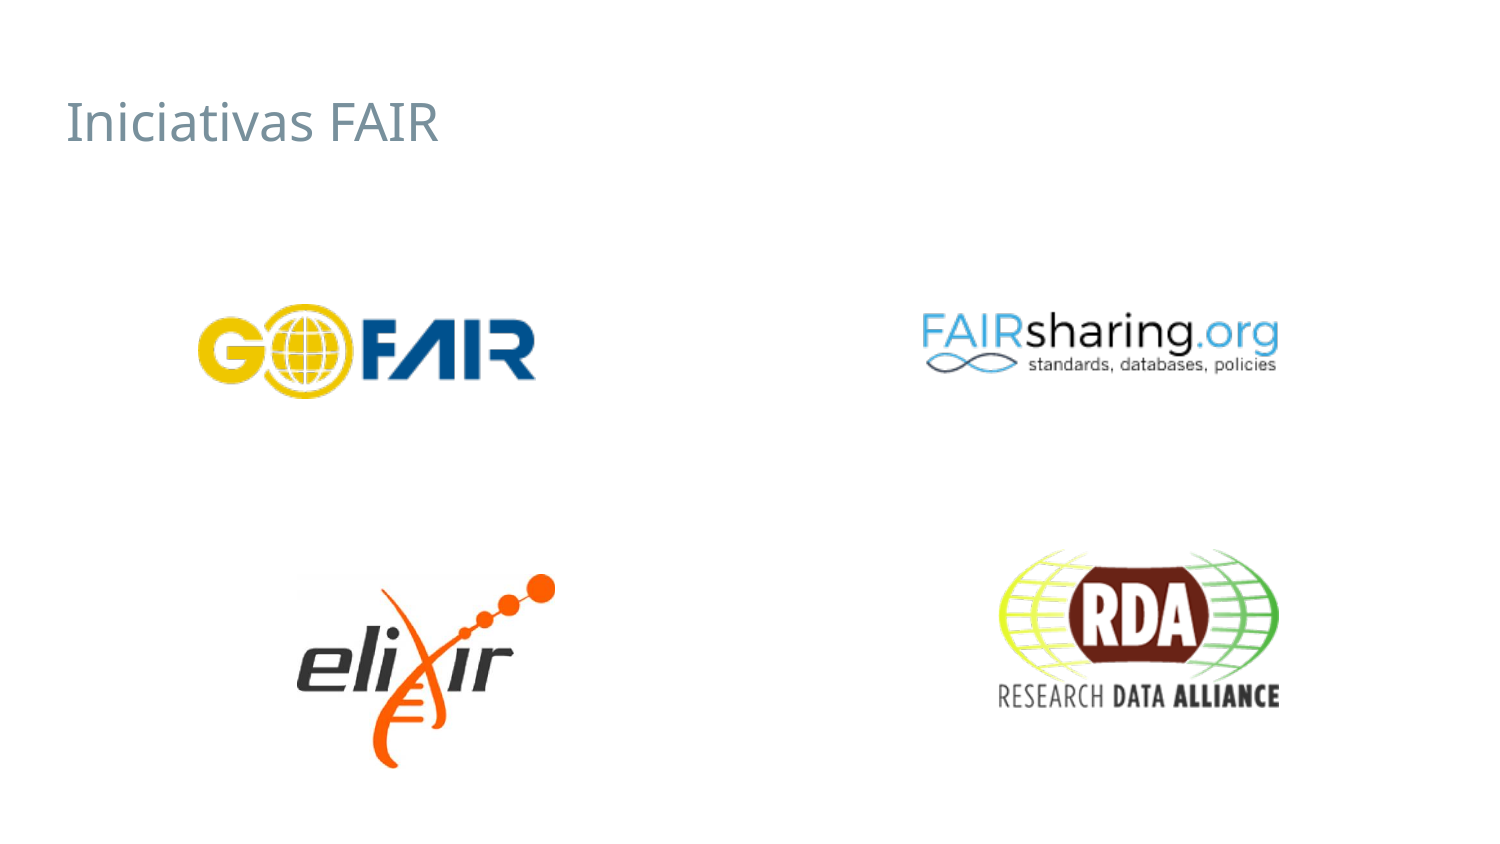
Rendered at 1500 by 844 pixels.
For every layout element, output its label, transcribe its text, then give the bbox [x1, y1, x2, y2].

picture [998, 549, 1279, 708]
picture [198, 304, 536, 399]
picture [297, 574, 555, 769]
picture [908, 273, 1290, 399]
title Iniciativas FAIR [51, 72, 1449, 167]
